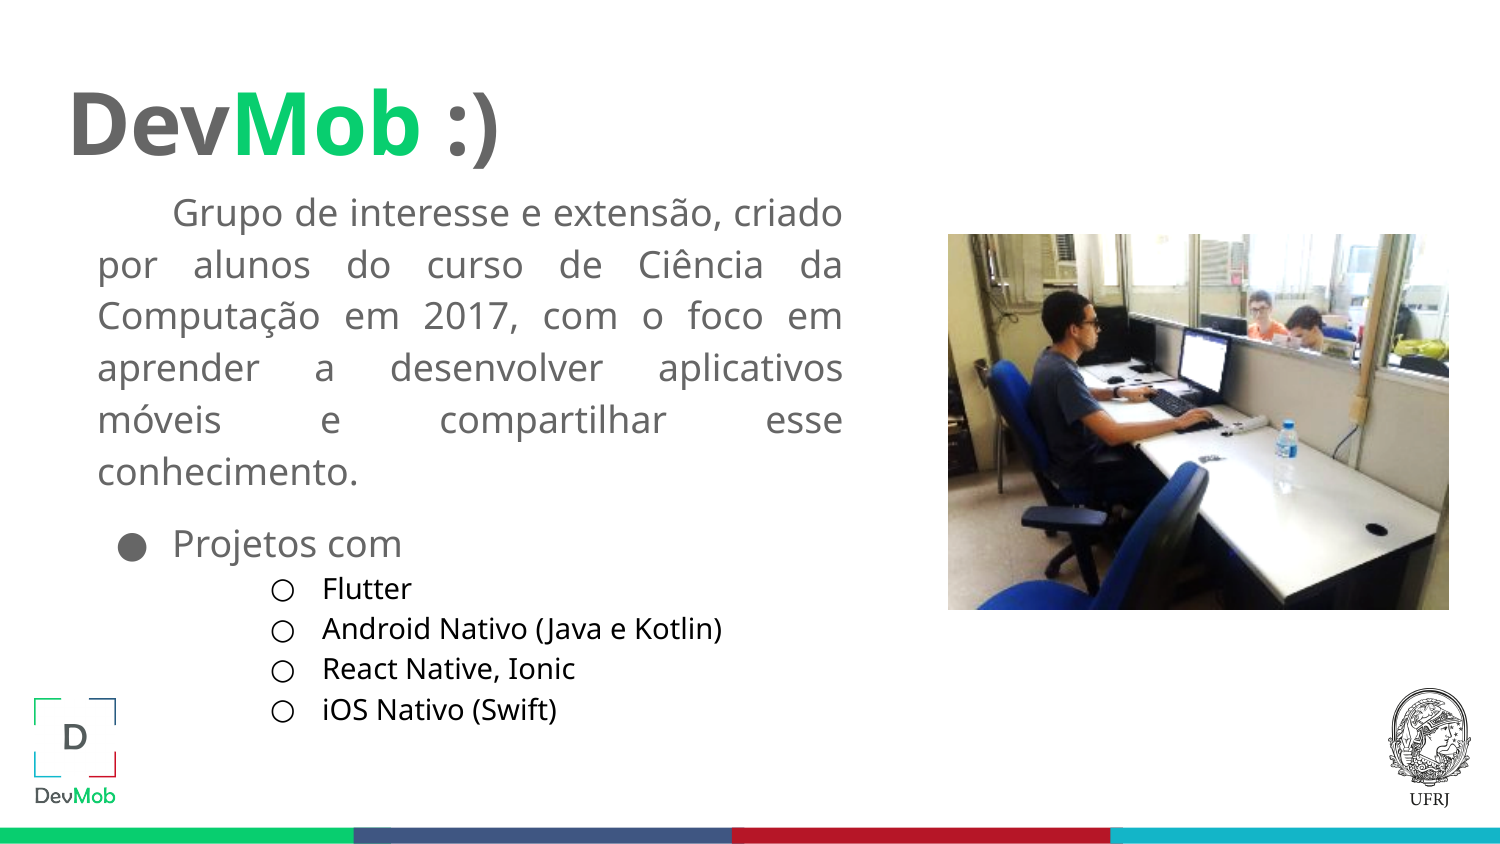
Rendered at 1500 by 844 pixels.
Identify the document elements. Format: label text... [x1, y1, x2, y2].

picture [1388, 688, 1471, 808]
picture [34, 698, 116, 808]
picture [948, 234, 1449, 610]
list Grupo de interesse e extensão, criado por alunos do curso de Ciência da Computação em 2017, com o foco em aprender a desenvolver aplicativos móveis e compartilhar esse conhecimento. Projetos com Flutter Android Nativo (Java e Kotlin) React Native, Ionic iOS Nativo (Swift) [82, 182, 860, 726]
title DevMob :) [51, 51, 1449, 189]
